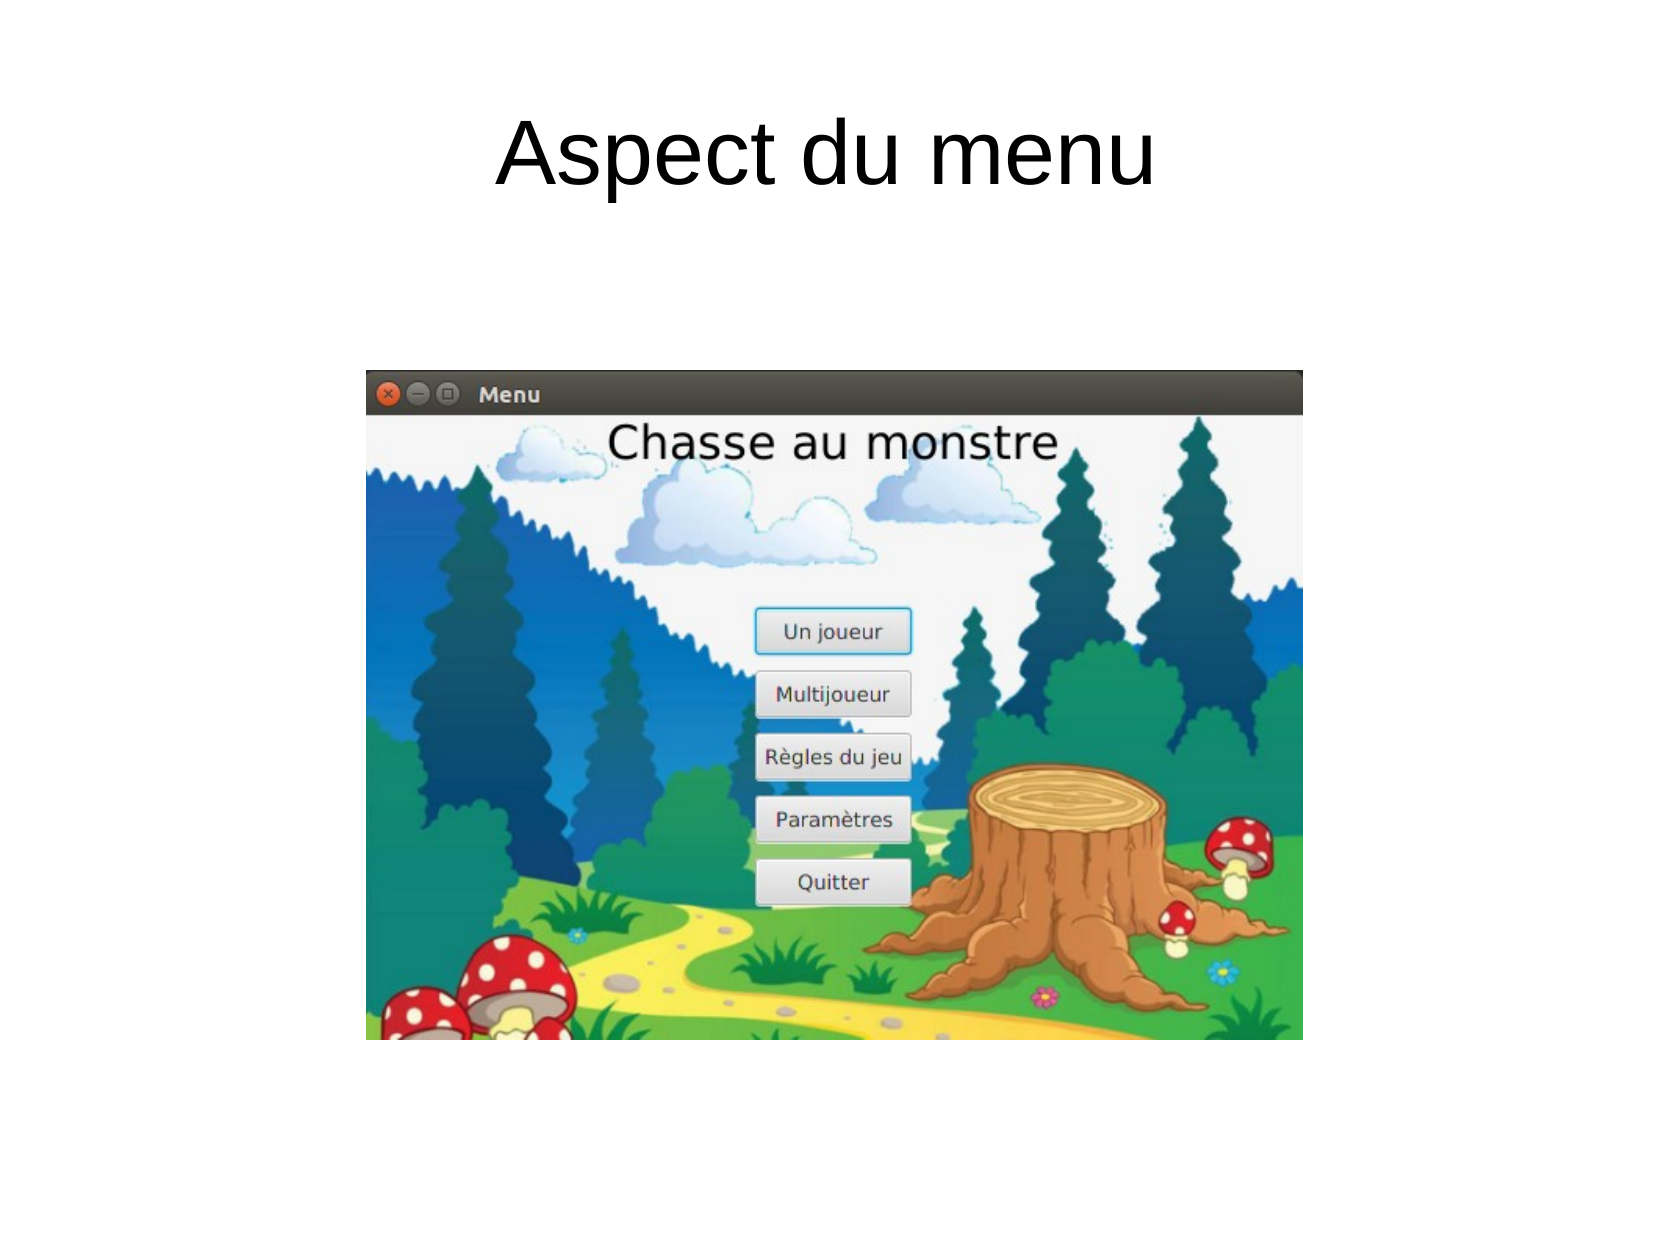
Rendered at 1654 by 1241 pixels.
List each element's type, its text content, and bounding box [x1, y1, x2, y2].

title Aspect du menu [82, 49, 1571, 257]
picture [366, 370, 1303, 1040]
picture [1178, 727, 1183, 735]
